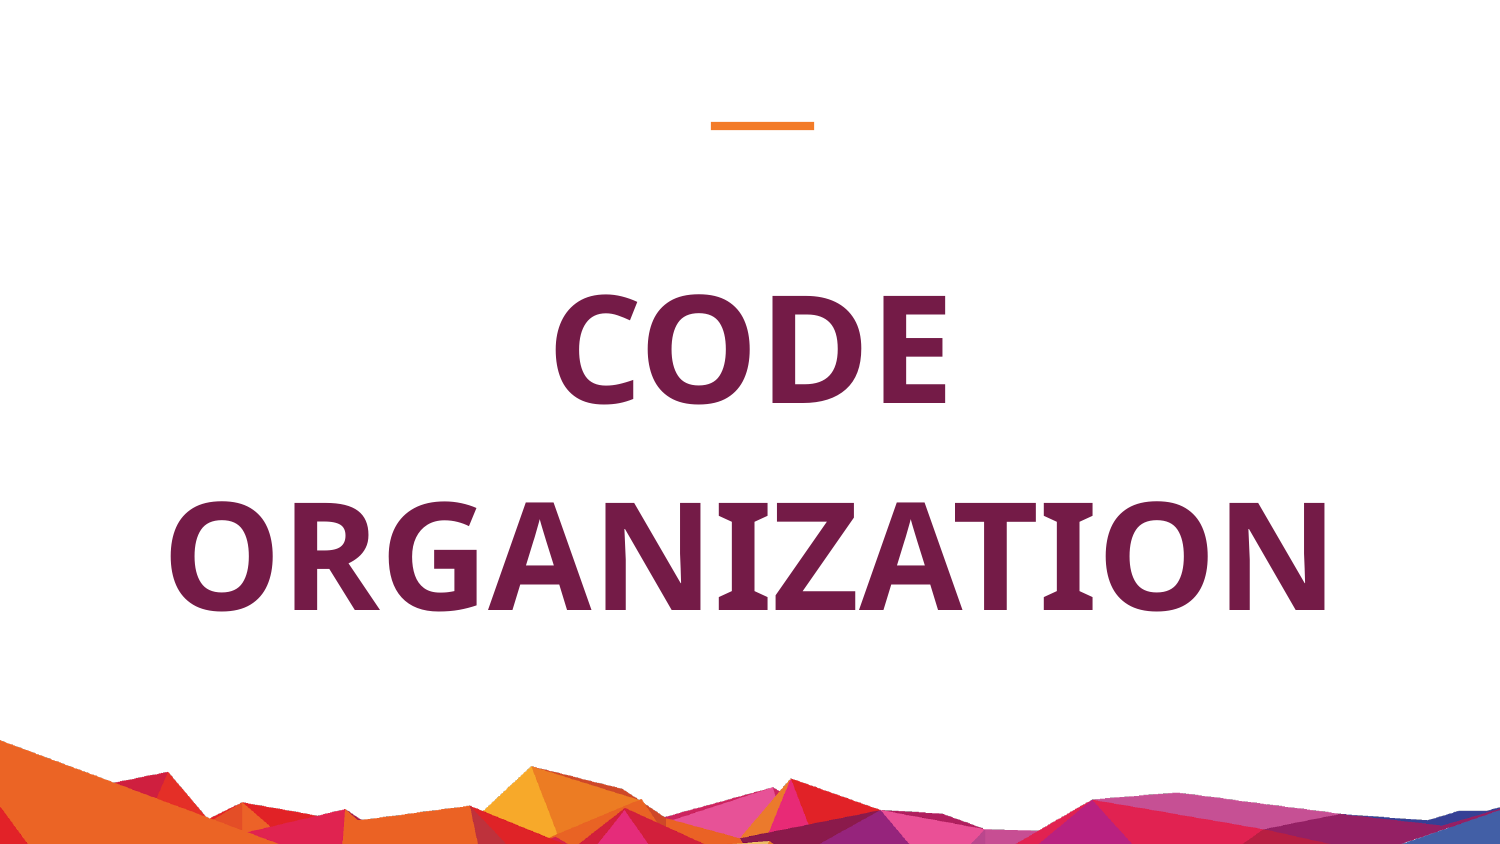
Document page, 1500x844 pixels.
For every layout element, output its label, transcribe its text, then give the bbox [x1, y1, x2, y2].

text_box CODE ORGANIZATION [75, 38, 1426, 730]
picture [0, 740, 1500, 844]
